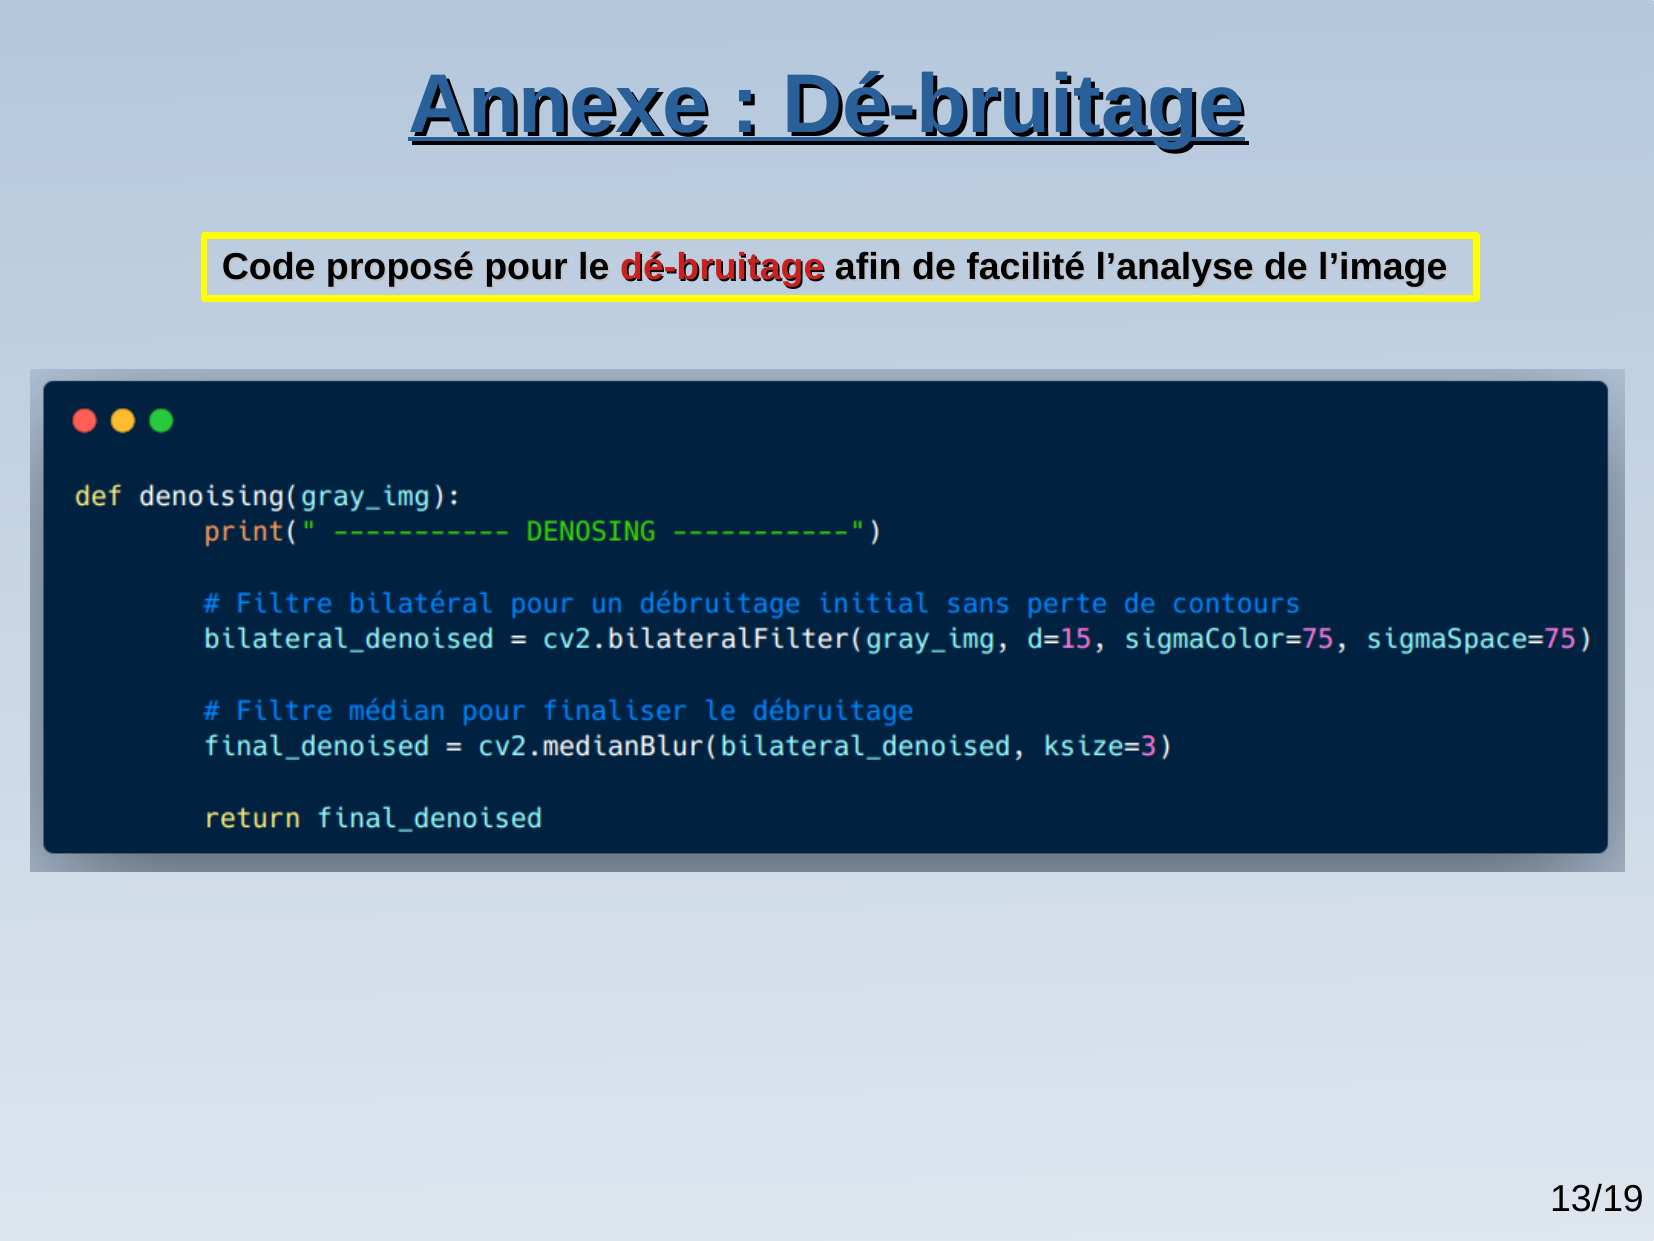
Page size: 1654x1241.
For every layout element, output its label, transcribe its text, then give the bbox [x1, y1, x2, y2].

title Annexe : Dé-bruitage [82, 0, 1571, 207]
text_box Code proposé pour le dé-bruitage afin de facilité l’analyse de l’image [203, 235, 1476, 299]
picture [30, 369, 1625, 872]
